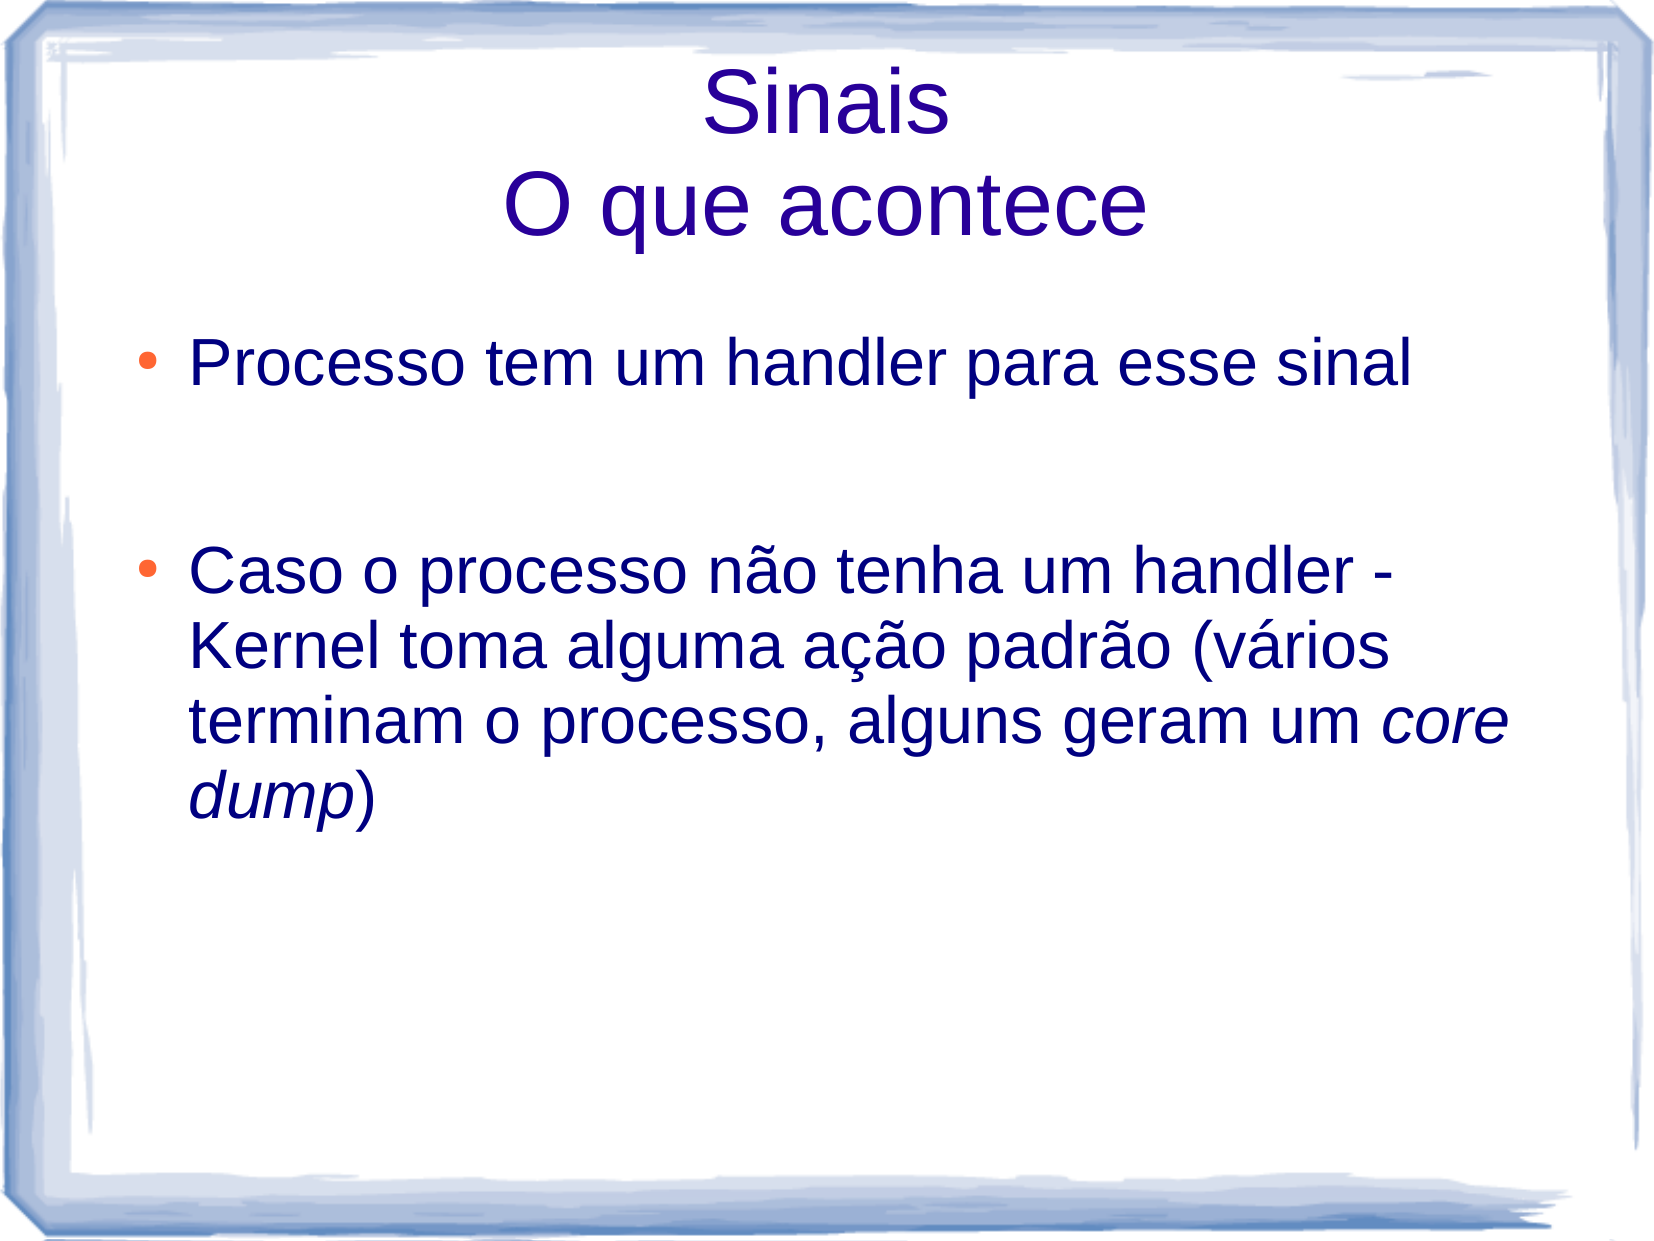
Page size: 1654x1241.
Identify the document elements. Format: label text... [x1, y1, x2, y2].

picture [0, 0, 1654, 1241]
title Sinais O que acontece [82, 49, 1571, 257]
list Processo tem um handler para esse sinal Caso o processo não tenha um handler - Kernel toma alguma ação padrão (vários terminam o processo, alguns geram um core dump) [118, 324, 1571, 1045]
